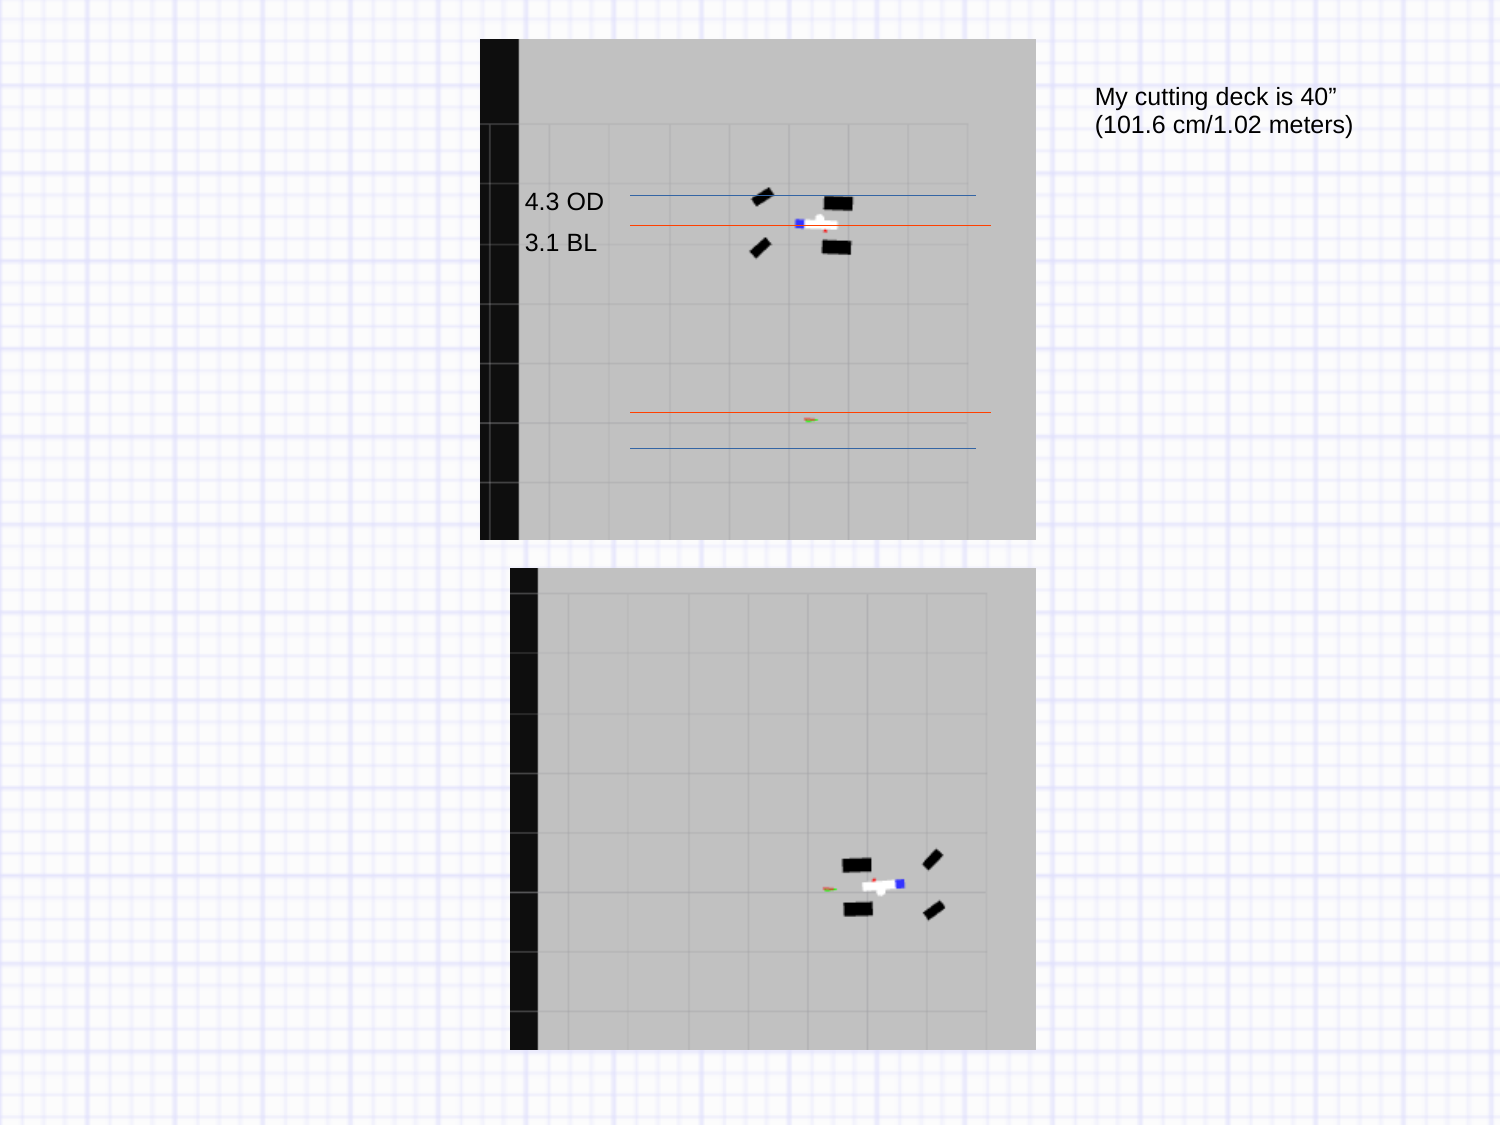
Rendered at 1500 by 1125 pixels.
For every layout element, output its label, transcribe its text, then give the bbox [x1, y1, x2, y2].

text_box My cutting deck is 40” (101.6 cm/1.02 meters) [1080, 75, 1396, 146]
text_box 3.1 BL [510, 221, 676, 265]
picture [0, 0, 1500, 1125]
text_box 4.3 OD [510, 179, 676, 221]
